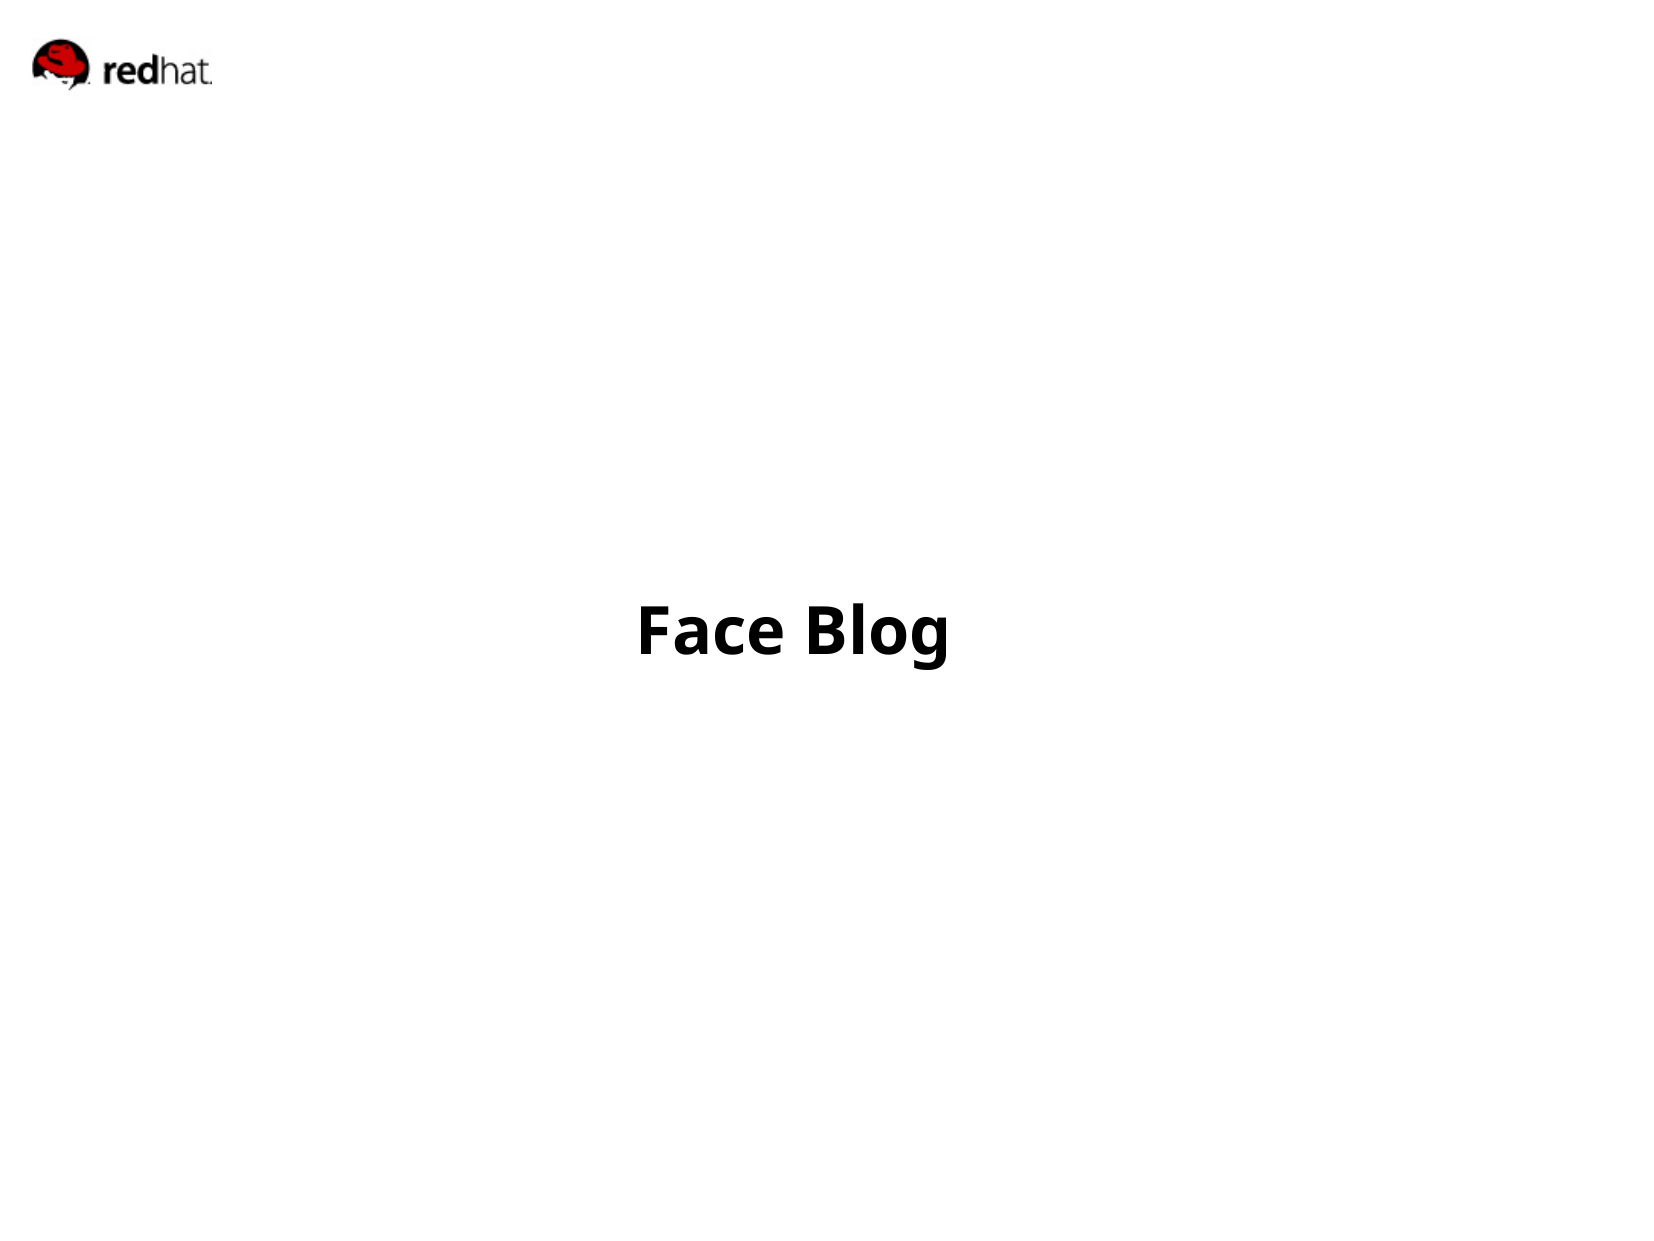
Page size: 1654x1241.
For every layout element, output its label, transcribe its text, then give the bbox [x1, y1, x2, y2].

title Face Blog [87, 525, 1501, 733]
picture [31, 37, 212, 98]
